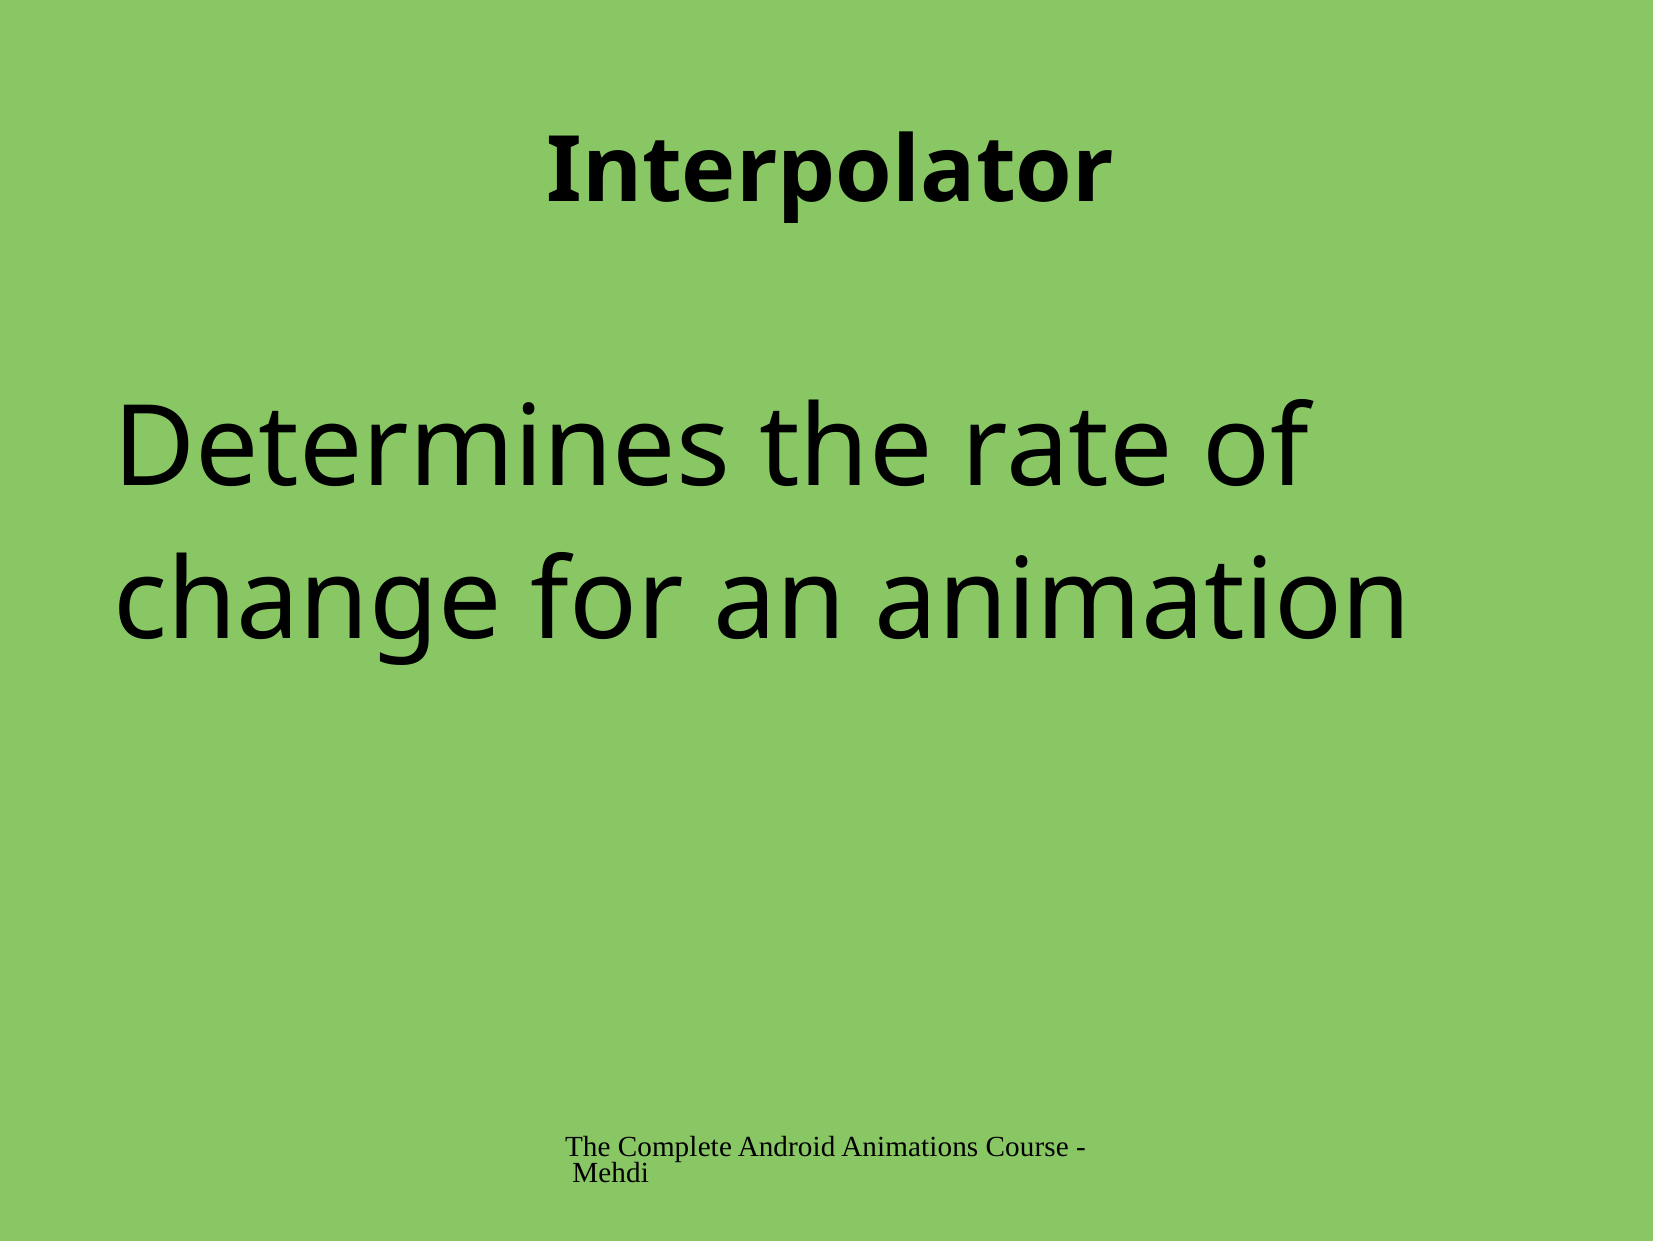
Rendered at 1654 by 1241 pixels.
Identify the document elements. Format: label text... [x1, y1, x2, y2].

list Determines the rate of change for an animation [42, 365, 1531, 736]
title Interpolator [86, 62, 1575, 271]
